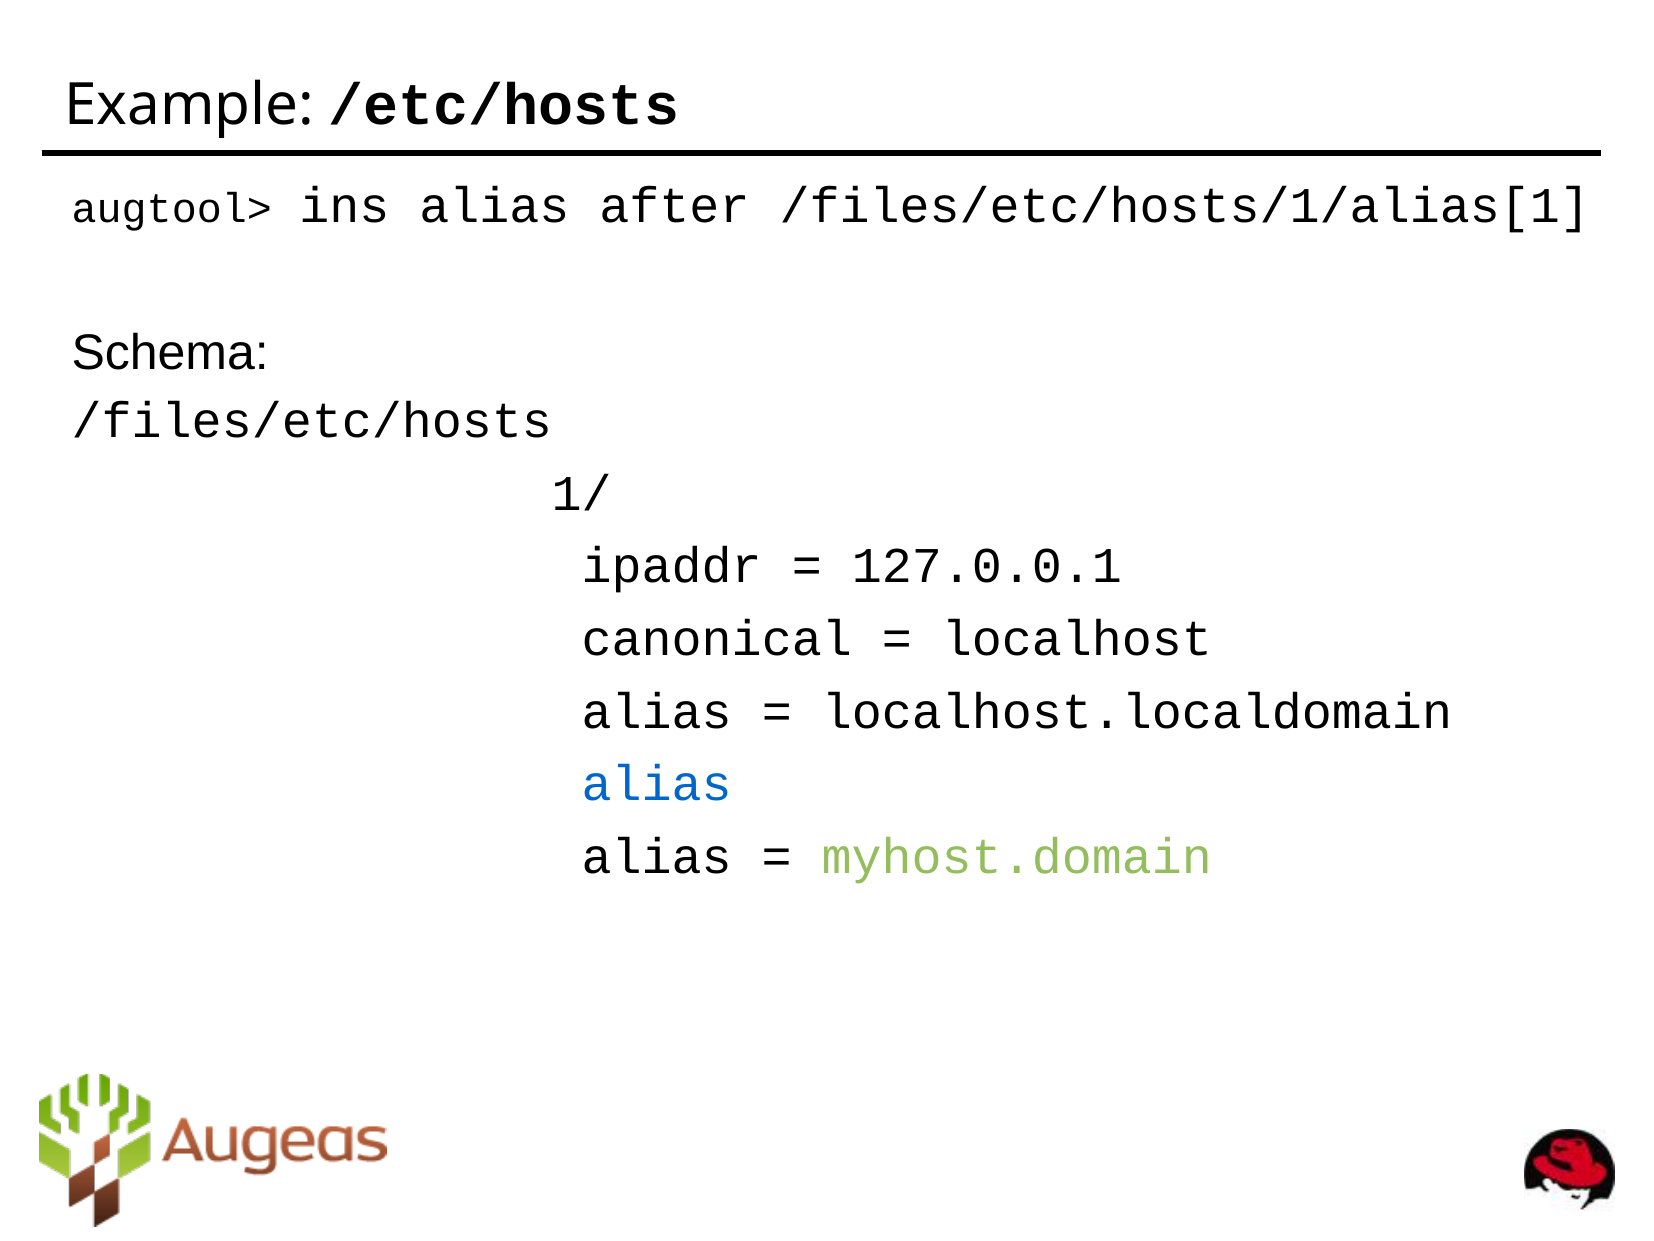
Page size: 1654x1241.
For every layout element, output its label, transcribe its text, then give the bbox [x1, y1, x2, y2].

picture [39, 1074, 387, 1227]
list augtool> ins alias after /files/etc/hosts/1/alias[1] Schema: /files/etc/hosts 1/ ipaddr = 127.0.0.1 canonical = localhost alias = localhost.localdomain alias alias = myhost.domain [71, 180, 1631, 1089]
picture [1524, 1129, 1615, 1220]
title Example: /etc/hosts [64, 42, 1496, 161]
